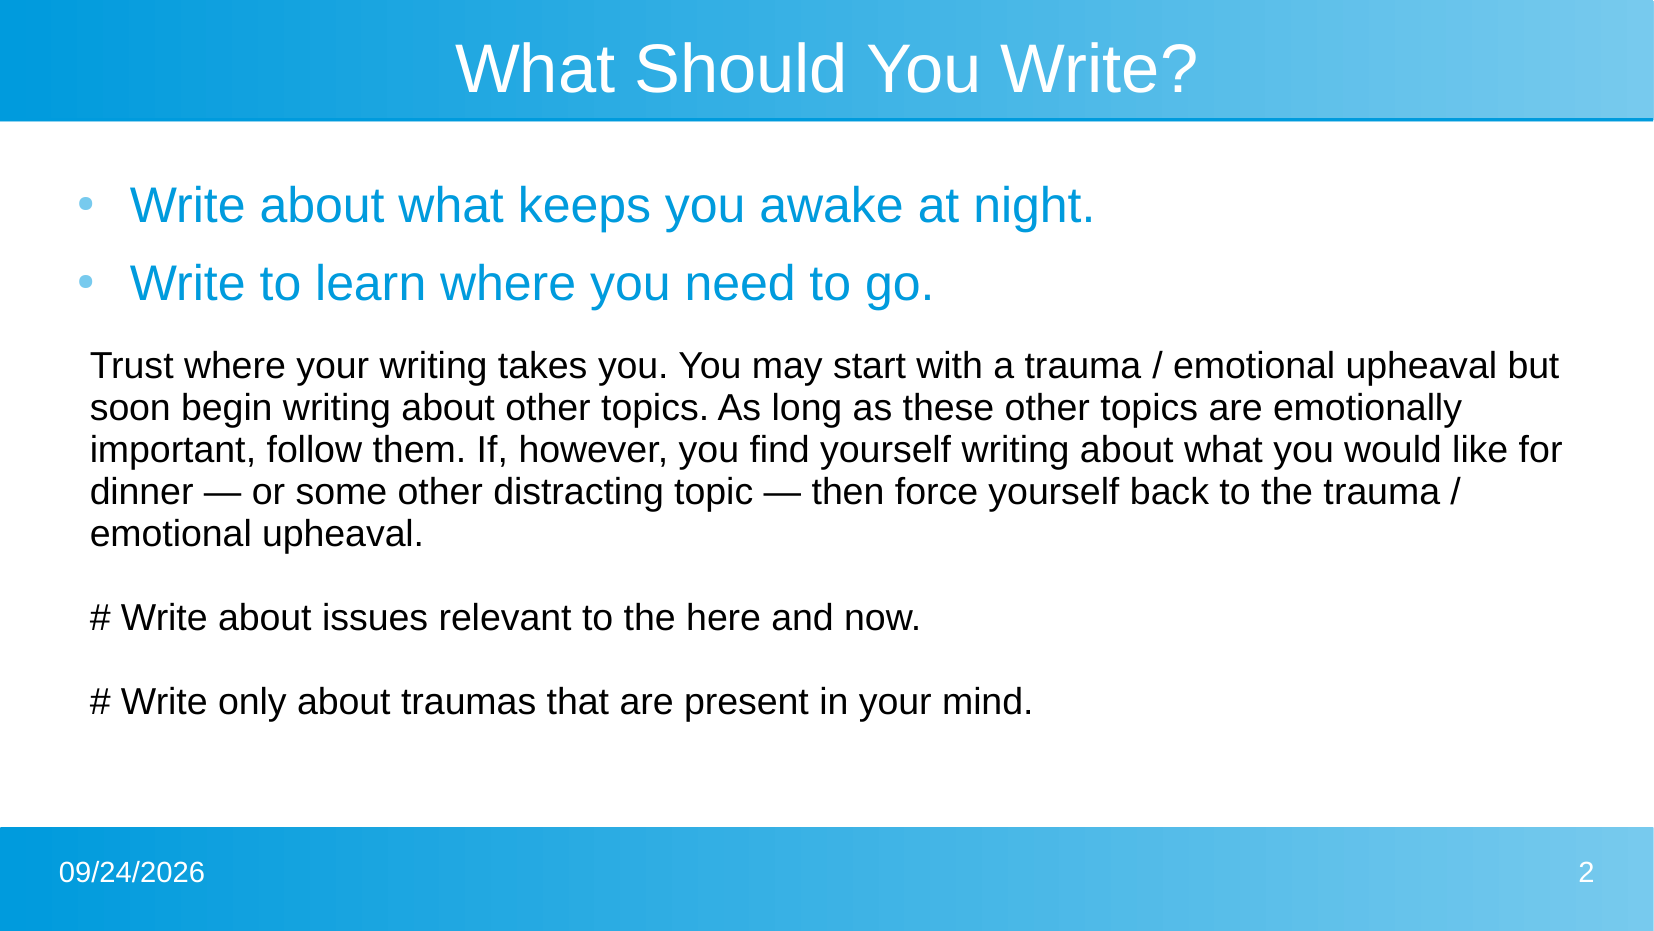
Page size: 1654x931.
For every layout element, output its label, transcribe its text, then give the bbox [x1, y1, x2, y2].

title What Should You Write? [59, 29, 1595, 108]
list Write about what keeps you awake at night. Write to learn where you need to go. [59, 177, 1595, 338]
text_box Trust where your writing takes you. You may start with a trauma / emotional upheaval but soon begin writing about other topics. As long as these other topics are emotionally important, follow them. If, however, you find yourself writing about what you would like for dinner — or some other distracting topic — then force yourself back to the trauma / emotional upheaval. # Write about issues relevant to the here and now. # Write only about traumas that are present in your mind. [75, 337, 1613, 815]
